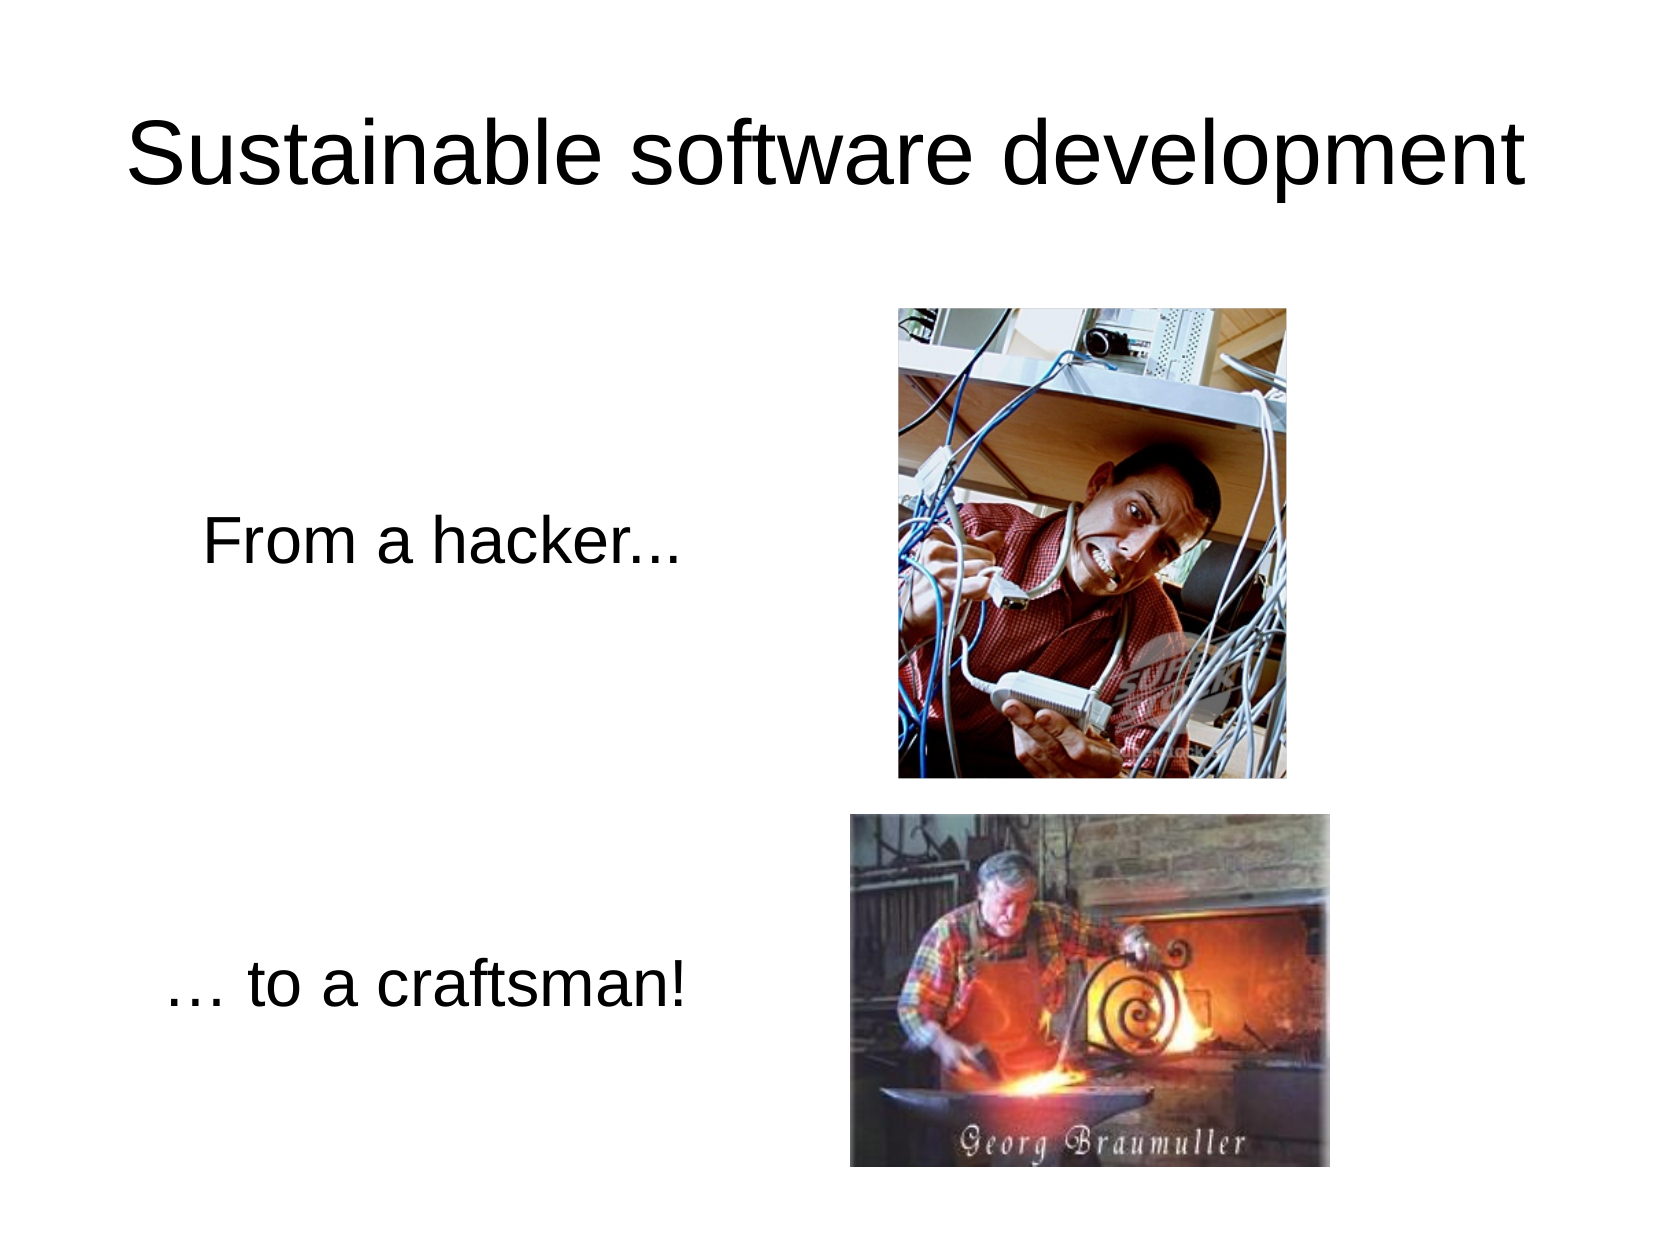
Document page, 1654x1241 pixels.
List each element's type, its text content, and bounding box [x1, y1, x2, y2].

title Sustainable software development [82, 49, 1571, 257]
text_box … to a craftsman! [94, 857, 756, 1111]
picture [897, 307, 1288, 780]
picture [850, 814, 1330, 1167]
subtitle From a hacker... [94, 408, 792, 674]
